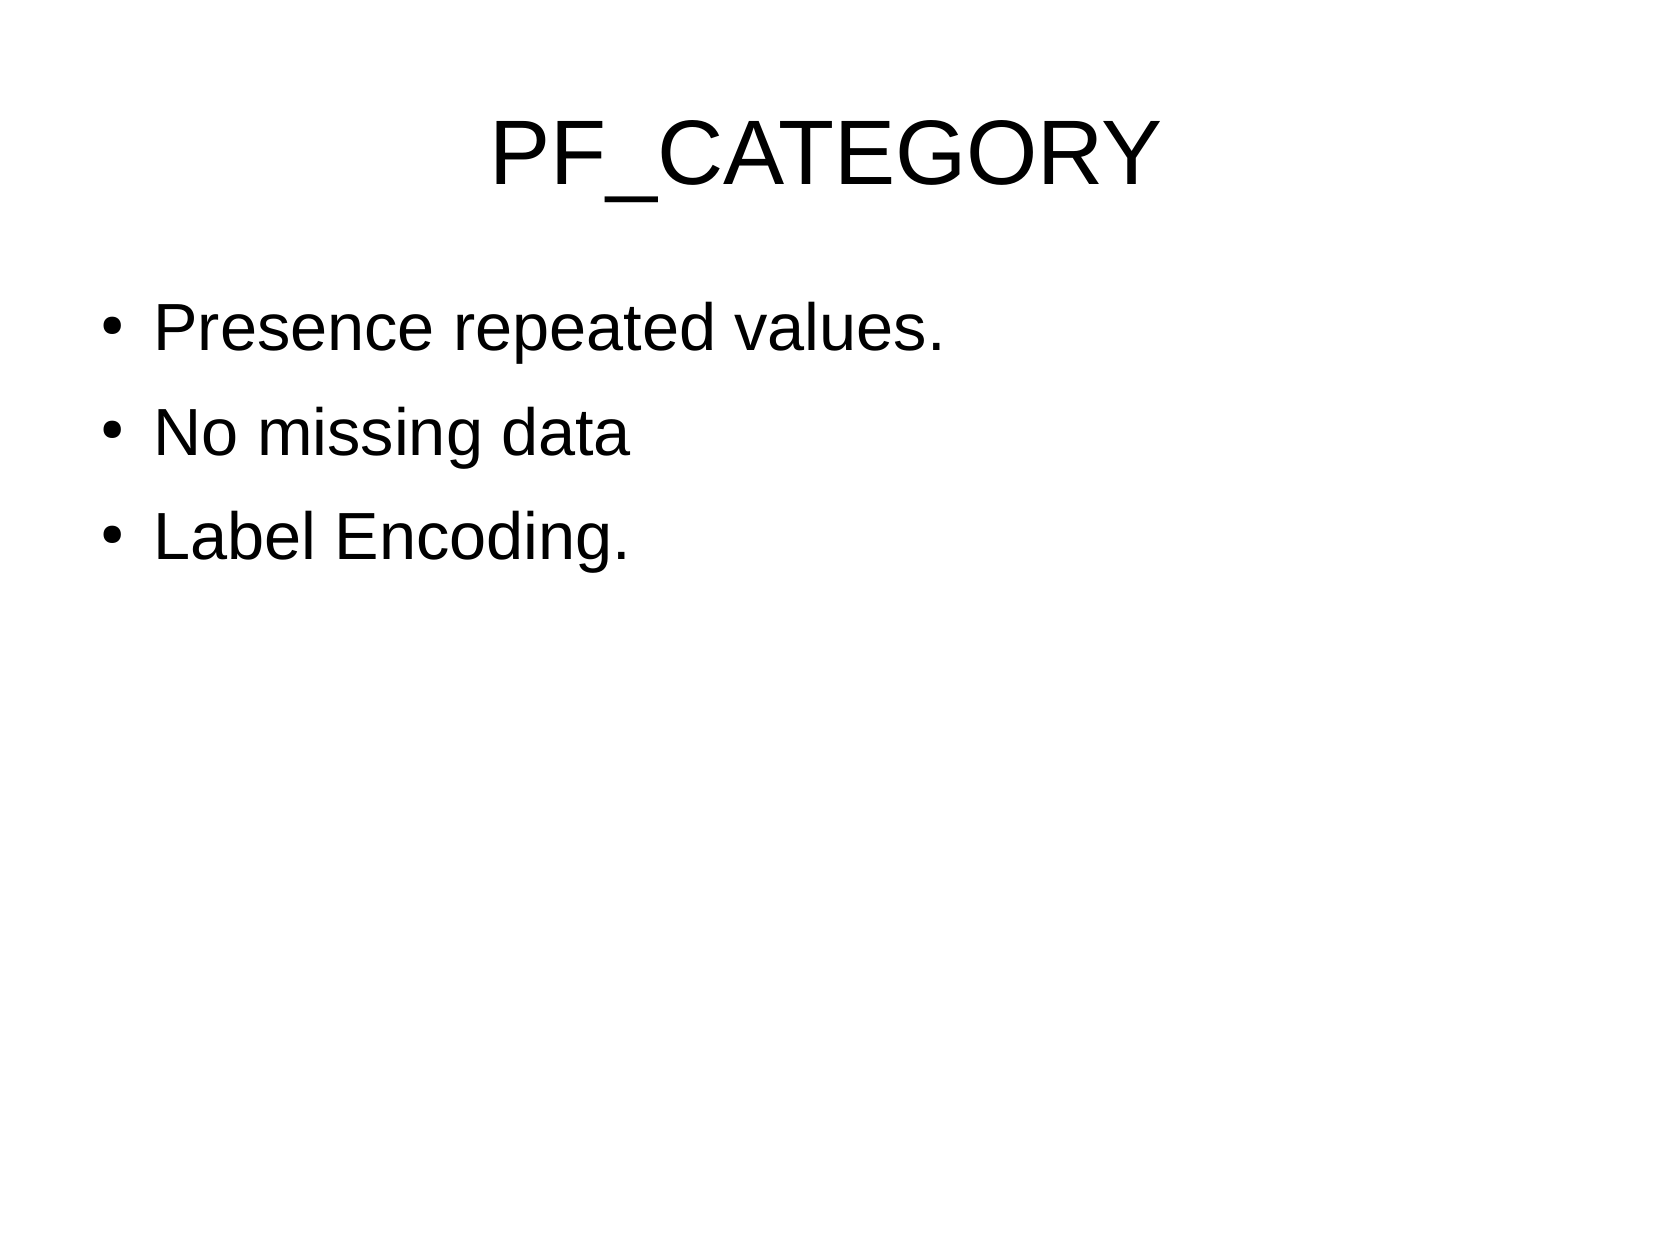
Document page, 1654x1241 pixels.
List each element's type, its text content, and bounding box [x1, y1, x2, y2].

list Presence repeated values. No missing data Label Encoding. [82, 290, 1571, 1010]
title PF_CATEGORY [82, 49, 1571, 257]
